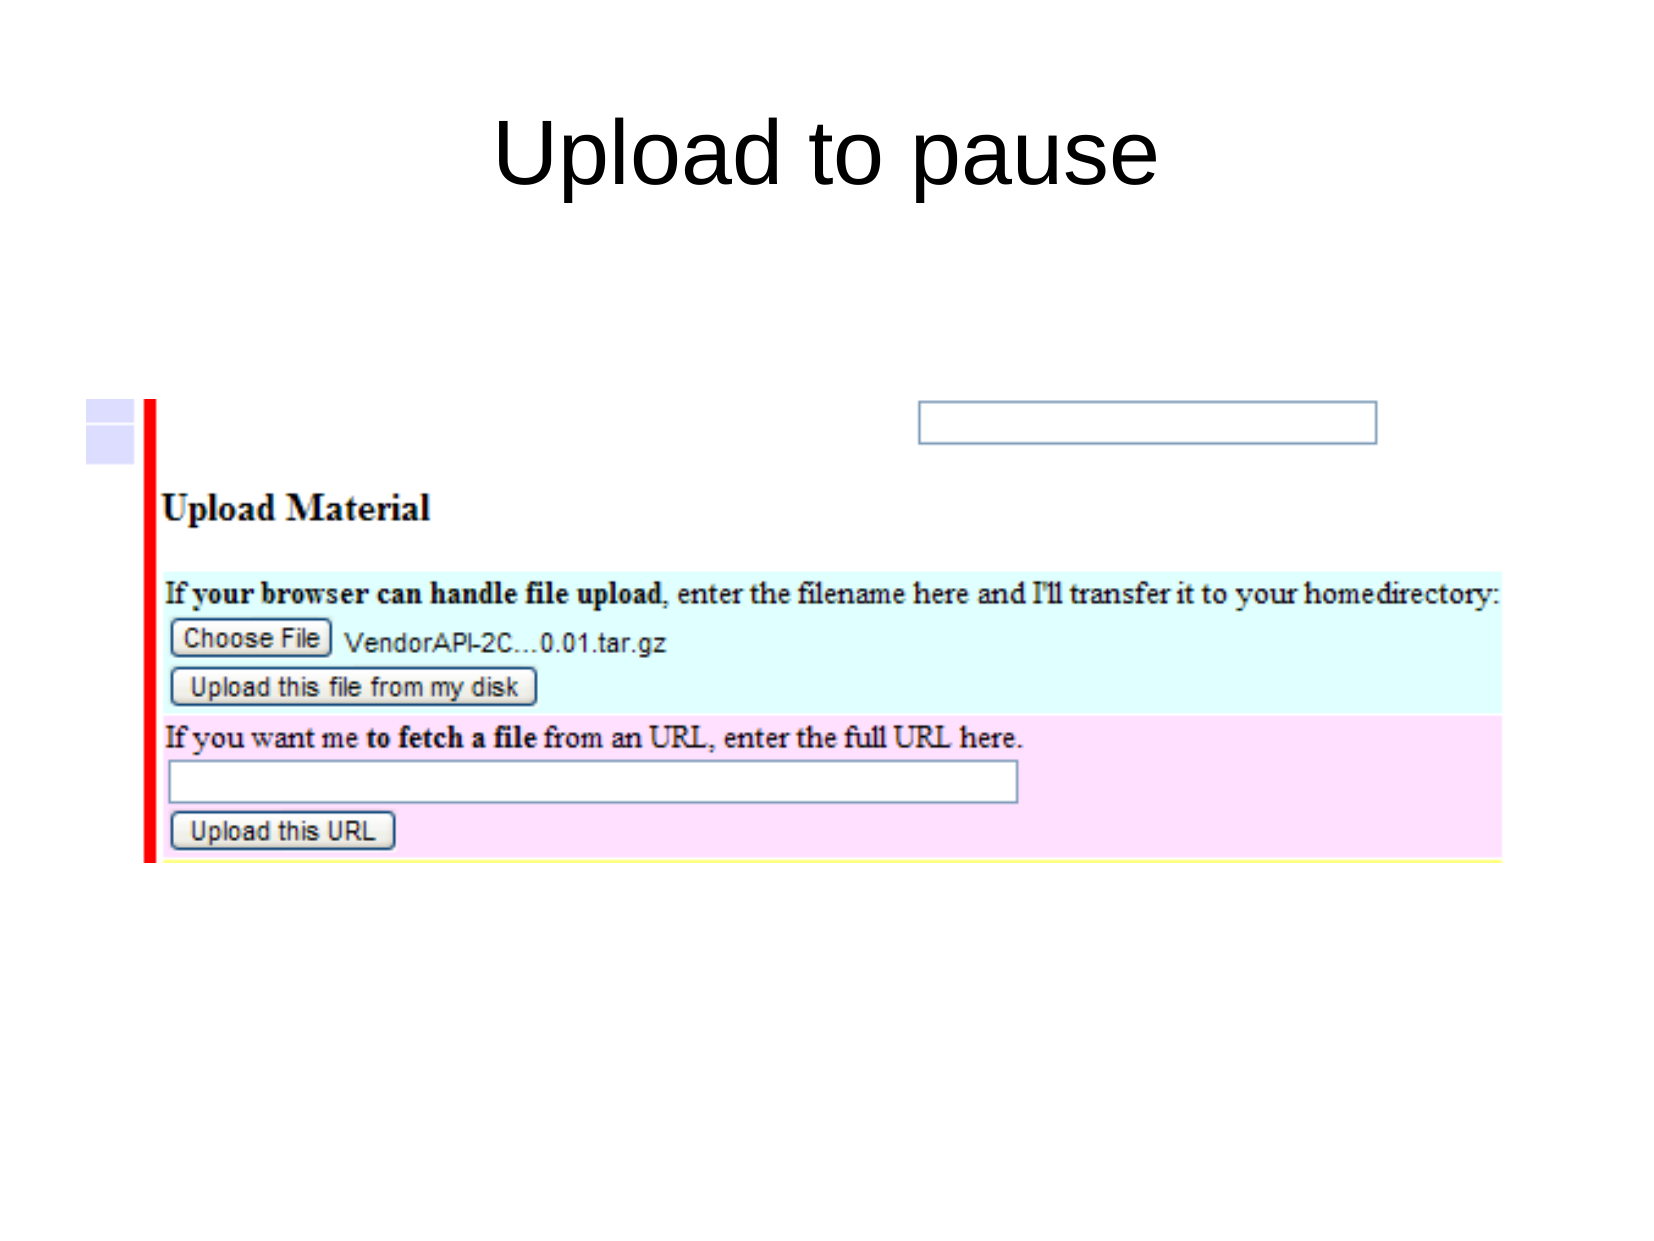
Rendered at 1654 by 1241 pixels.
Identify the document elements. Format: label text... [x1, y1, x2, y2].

picture [86, 399, 1576, 863]
title Upload to pause [82, 49, 1571, 257]
